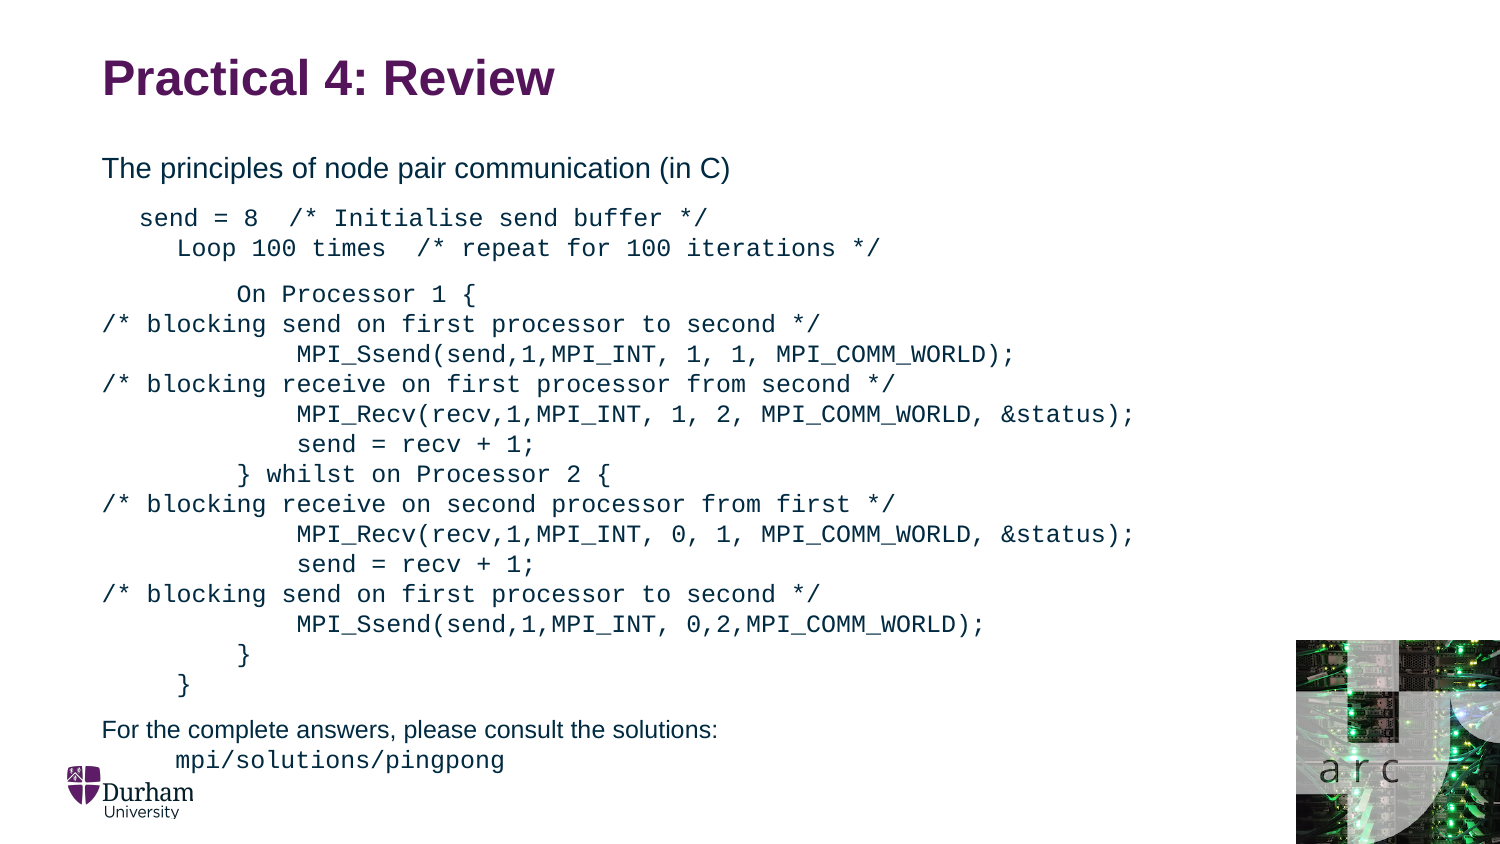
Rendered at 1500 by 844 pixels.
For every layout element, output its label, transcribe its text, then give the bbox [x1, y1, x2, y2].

picture [67, 766, 193, 819]
picture [1296, 640, 1500, 844]
title Practical 4: Review [101, 45, 1399, 119]
list The principles of node pair communication (in C) send = 8 /* Initialise send buffer */ Loop 100 times /* repeat for 100 iterations */ On Processor 1 { /* blocking send on first processor to second */ MPI_Ssend(send,1,MPI_INT, 1, 1, MPI_COMM_WORLD); /* blocking receive on first processor from second */ MPI_Recv(recv,1,MPI_INT, 1, 2, MPI_COMM_WORLD, &status); send = recv + 1; } whilst on Processor 2 { /* blocking receive on second processor from first */ MPI_Recv(recv,1,MPI_INT, 0, 1, MPI_COMM_WORLD, &status); send = recv + 1; /* blocking send on first processor to second */ MPI_Ssend(send,1,MPI_INT, 0,2,MPI_COMM_WORLD); } } For the complete answers, please consult the solutions: mpi/solutions/pingpong [101, 149, 1215, 792]
